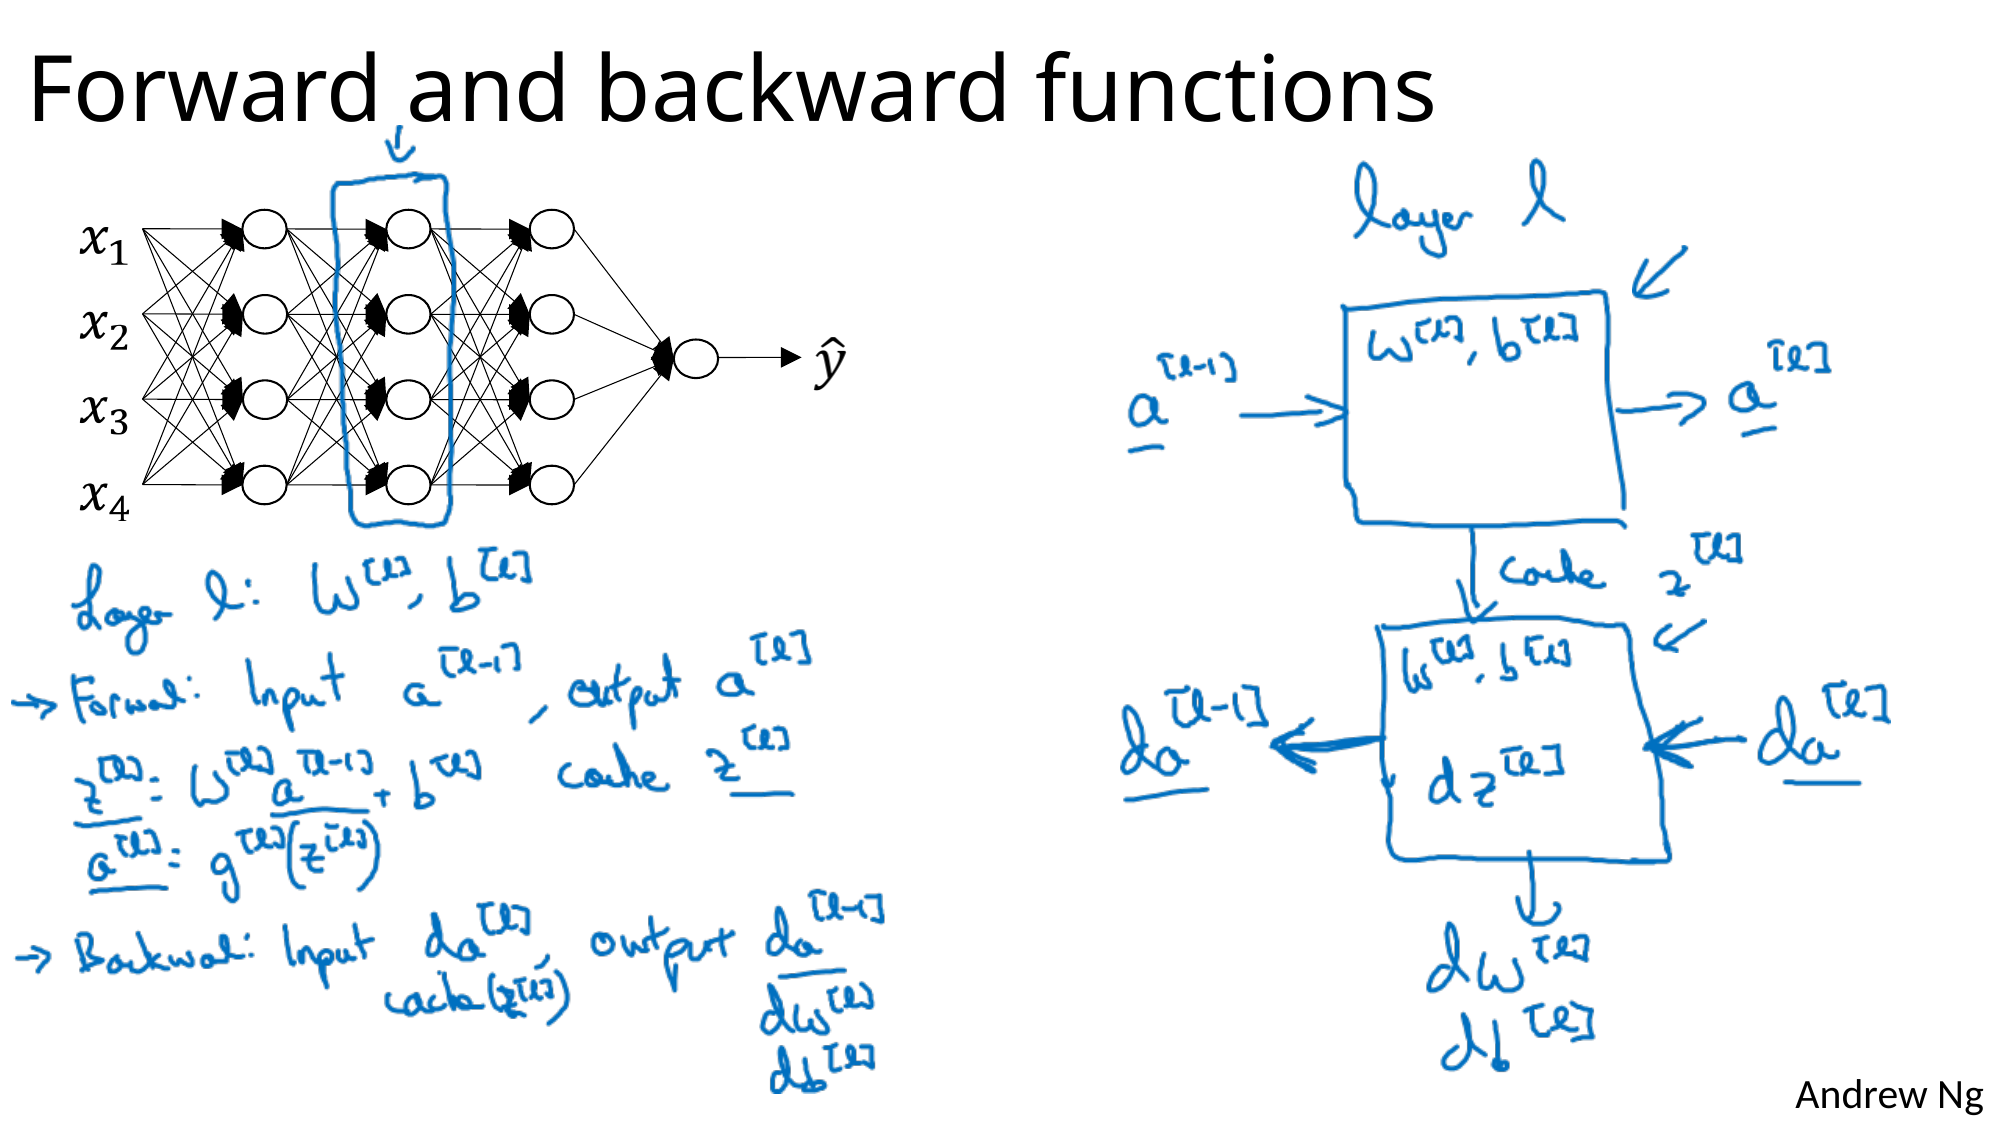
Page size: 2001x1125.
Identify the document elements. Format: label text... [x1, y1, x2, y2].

title Forward and backward functions [11, 0, 1737, 125]
picture [11, 125, 1891, 1094]
